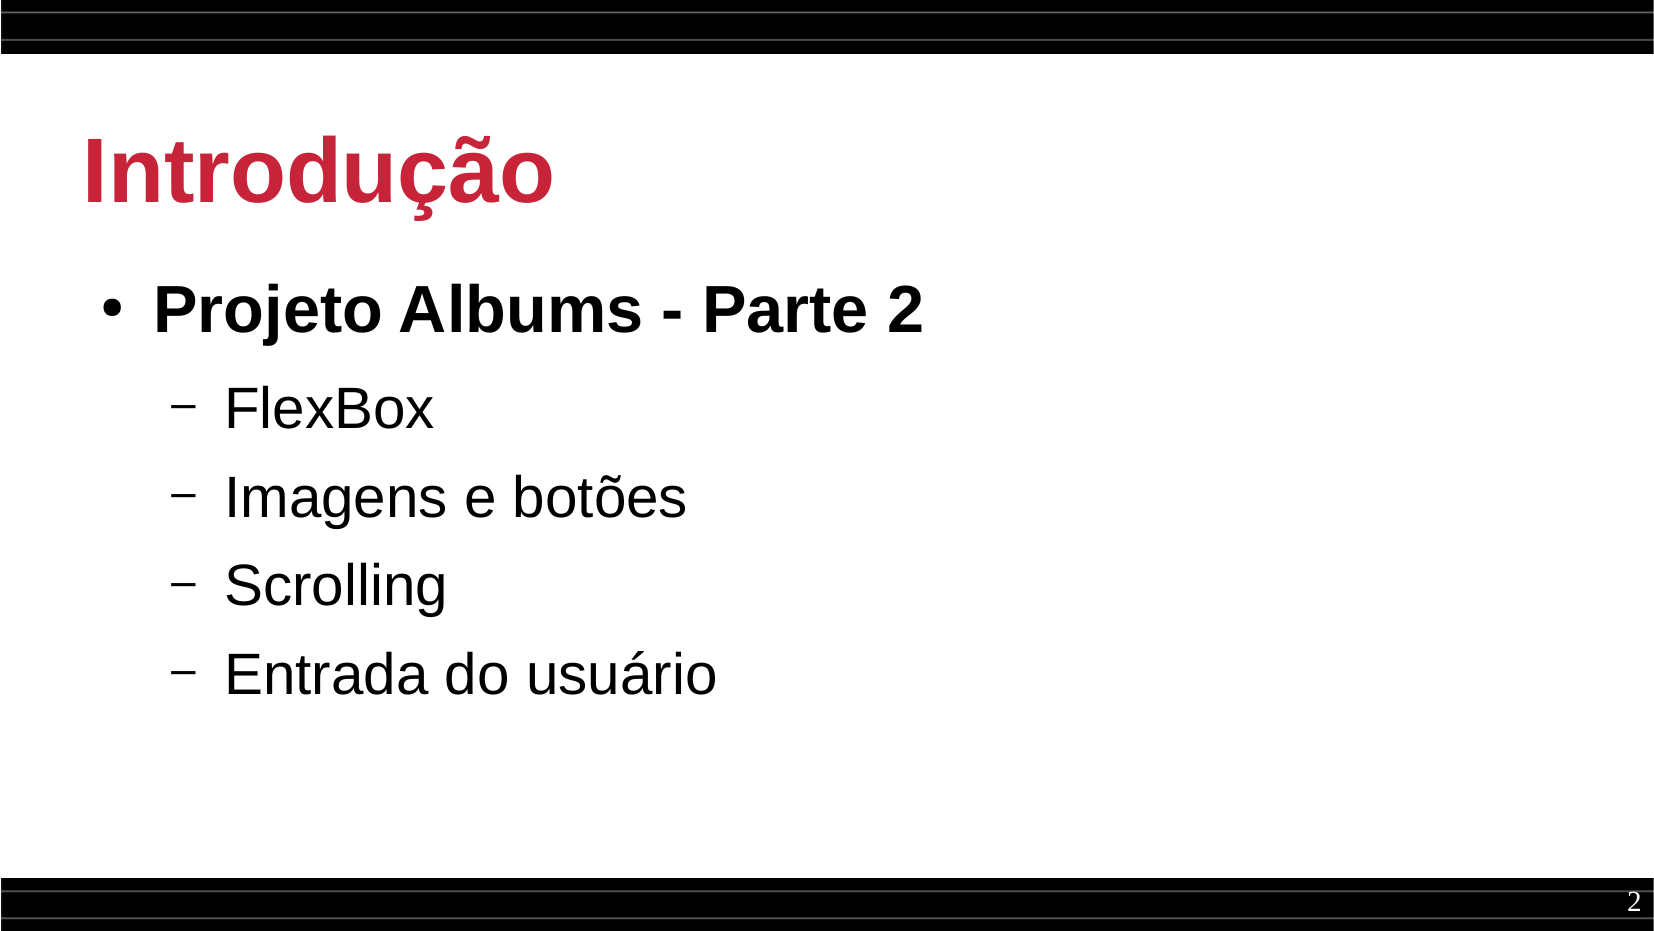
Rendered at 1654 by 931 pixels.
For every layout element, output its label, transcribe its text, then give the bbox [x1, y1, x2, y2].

picture [1, 0, 1654, 54]
list Projeto Albums - Parte 2 FlexBox Imagens e botões Scrolling Entrada do usuário [82, 271, 1571, 851]
title Introdução [82, 92, 1571, 249]
picture [1, 878, 1654, 931]
